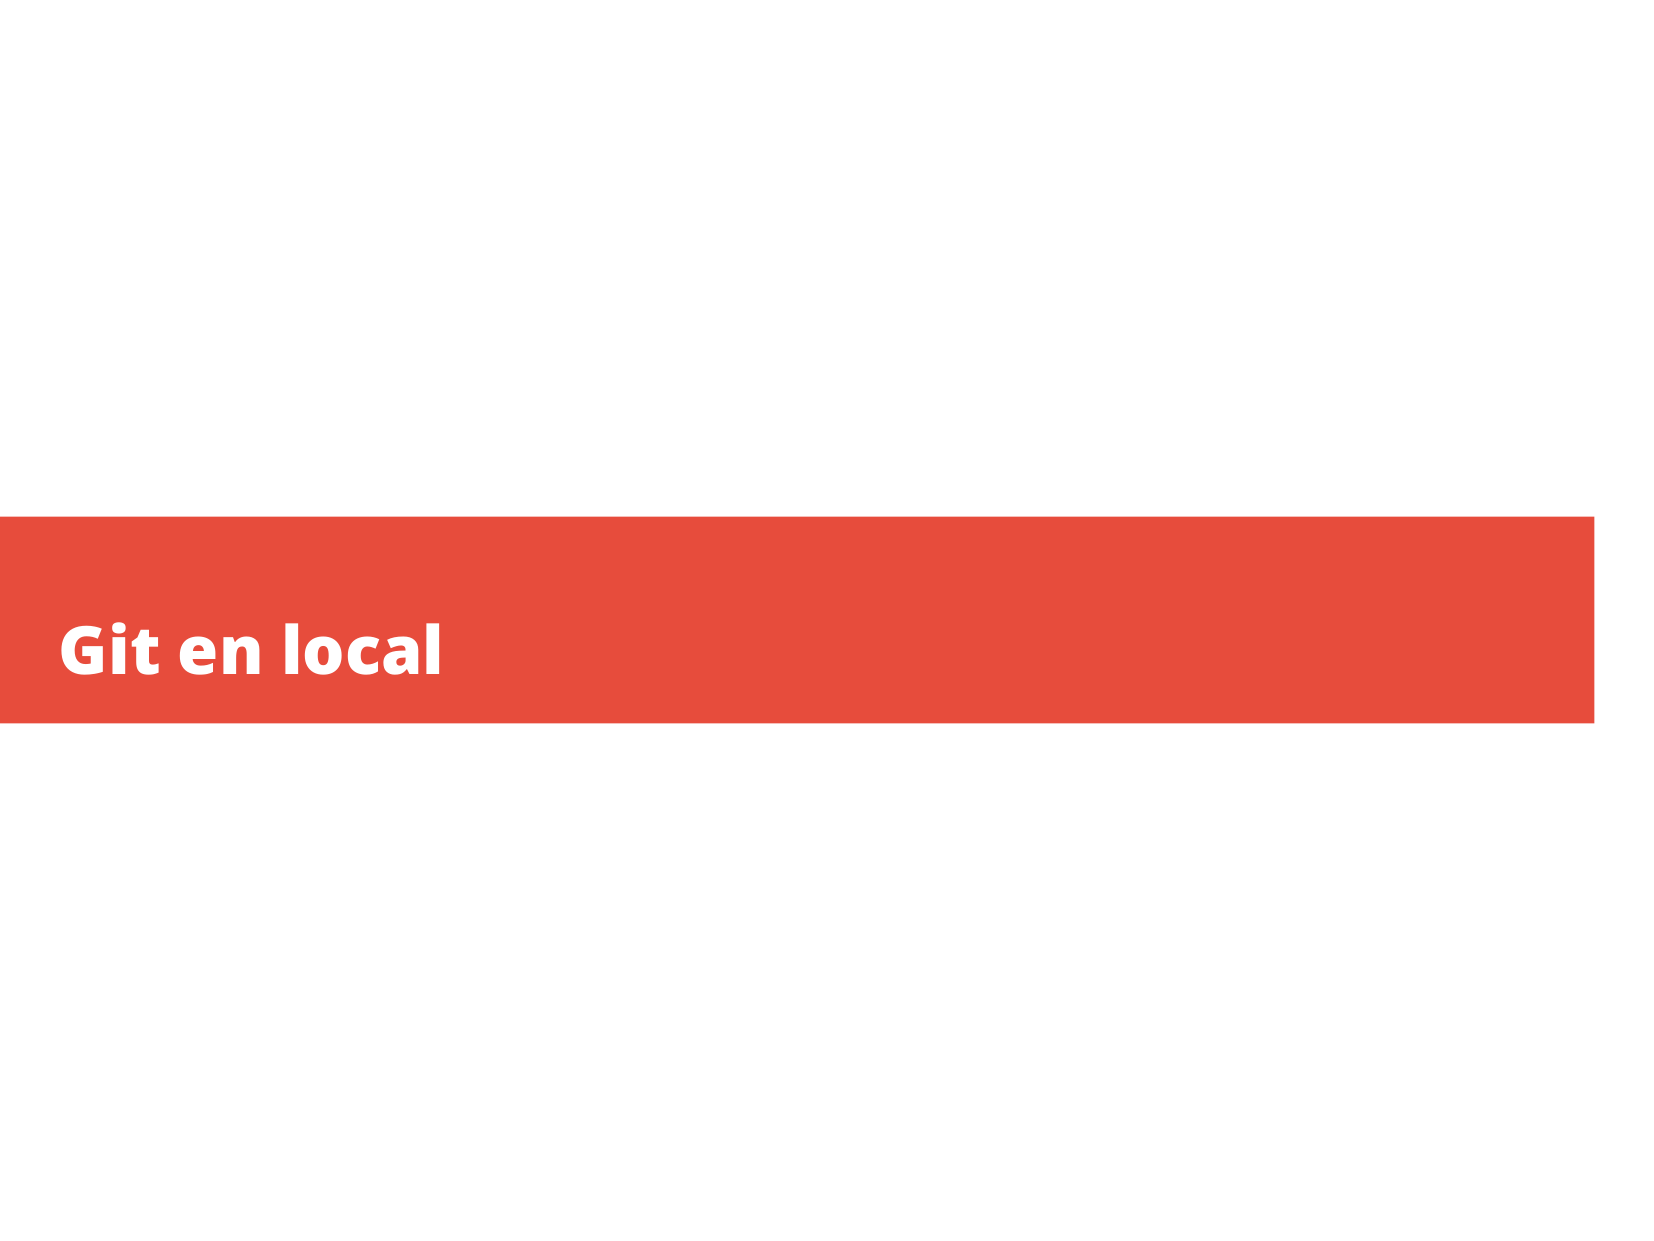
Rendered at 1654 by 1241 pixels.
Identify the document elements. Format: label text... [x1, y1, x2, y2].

title Git en local [59, 546, 1595, 694]
